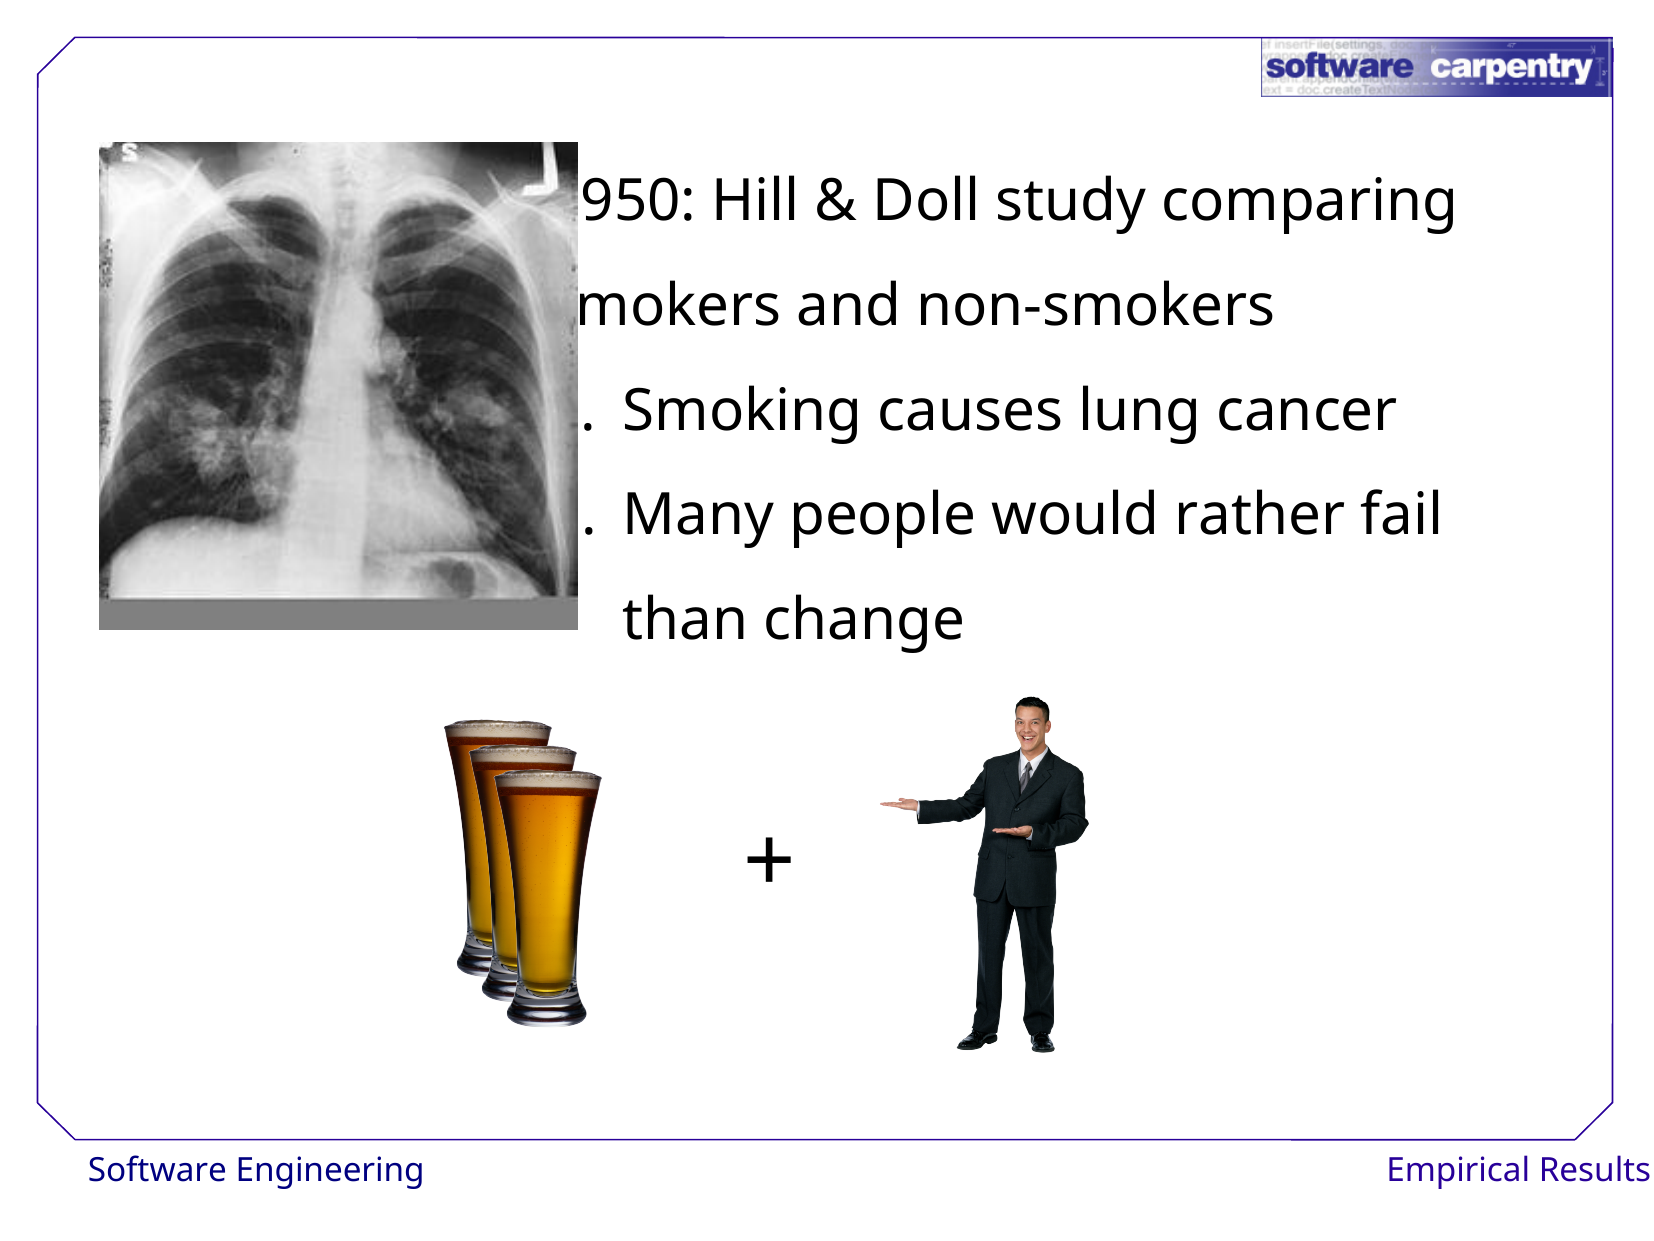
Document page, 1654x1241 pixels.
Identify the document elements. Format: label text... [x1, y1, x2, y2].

picture [441, 717, 604, 1030]
picture [876, 693, 1092, 1055]
picture [99, 142, 578, 630]
text_box + [728, 793, 817, 919]
picture [1261, 39, 1613, 97]
text_box 1950: Hill & Doll study comparing smokers and non-smokers 1. Smoking causes lung cancer Many people would rather fail than change [532, 119, 1624, 660]
